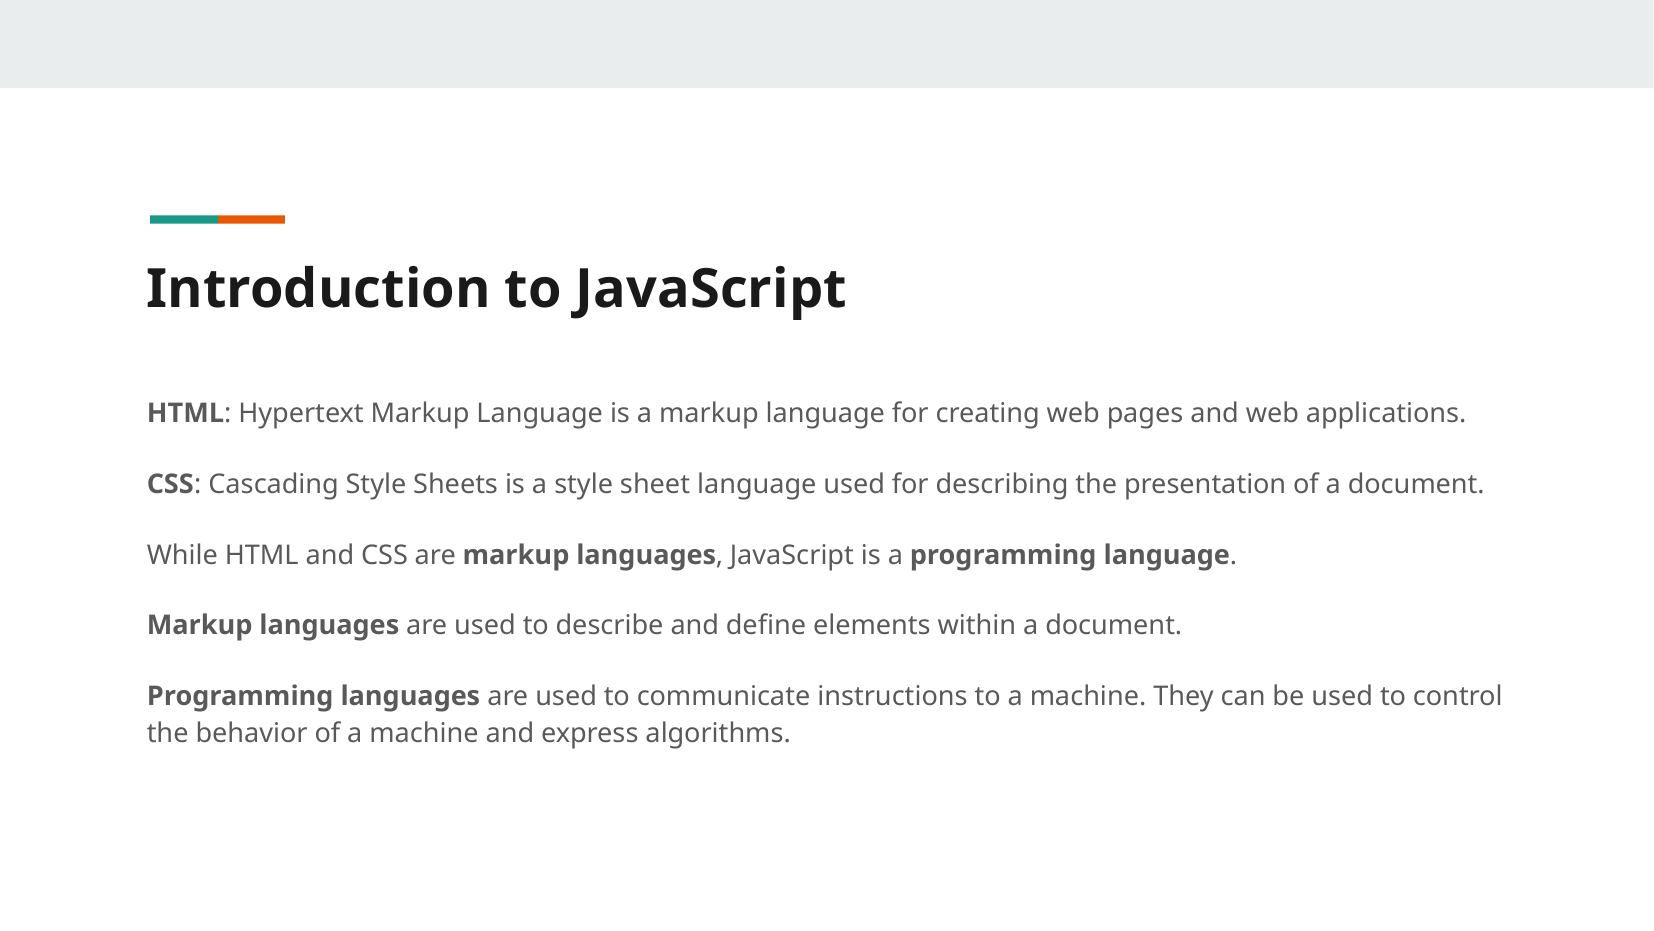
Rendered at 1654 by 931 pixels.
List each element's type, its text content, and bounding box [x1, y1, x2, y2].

title Introduction to JavaScript [131, 238, 1523, 336]
list HTML: Hypertext Markup Language is a markup language for creating web pages and web applications. CSS: Cascading Style Sheets is a style sheet language used for describing the presentation of a document. While HTML and CSS are markup languages, JavaScript is a programming language. Markup languages are used to describe and define elements within a document. Programming languages are used to communicate instructions to a machine. They can be used to control the behavior of a machine and express algorithms. [131, 375, 1523, 785]
